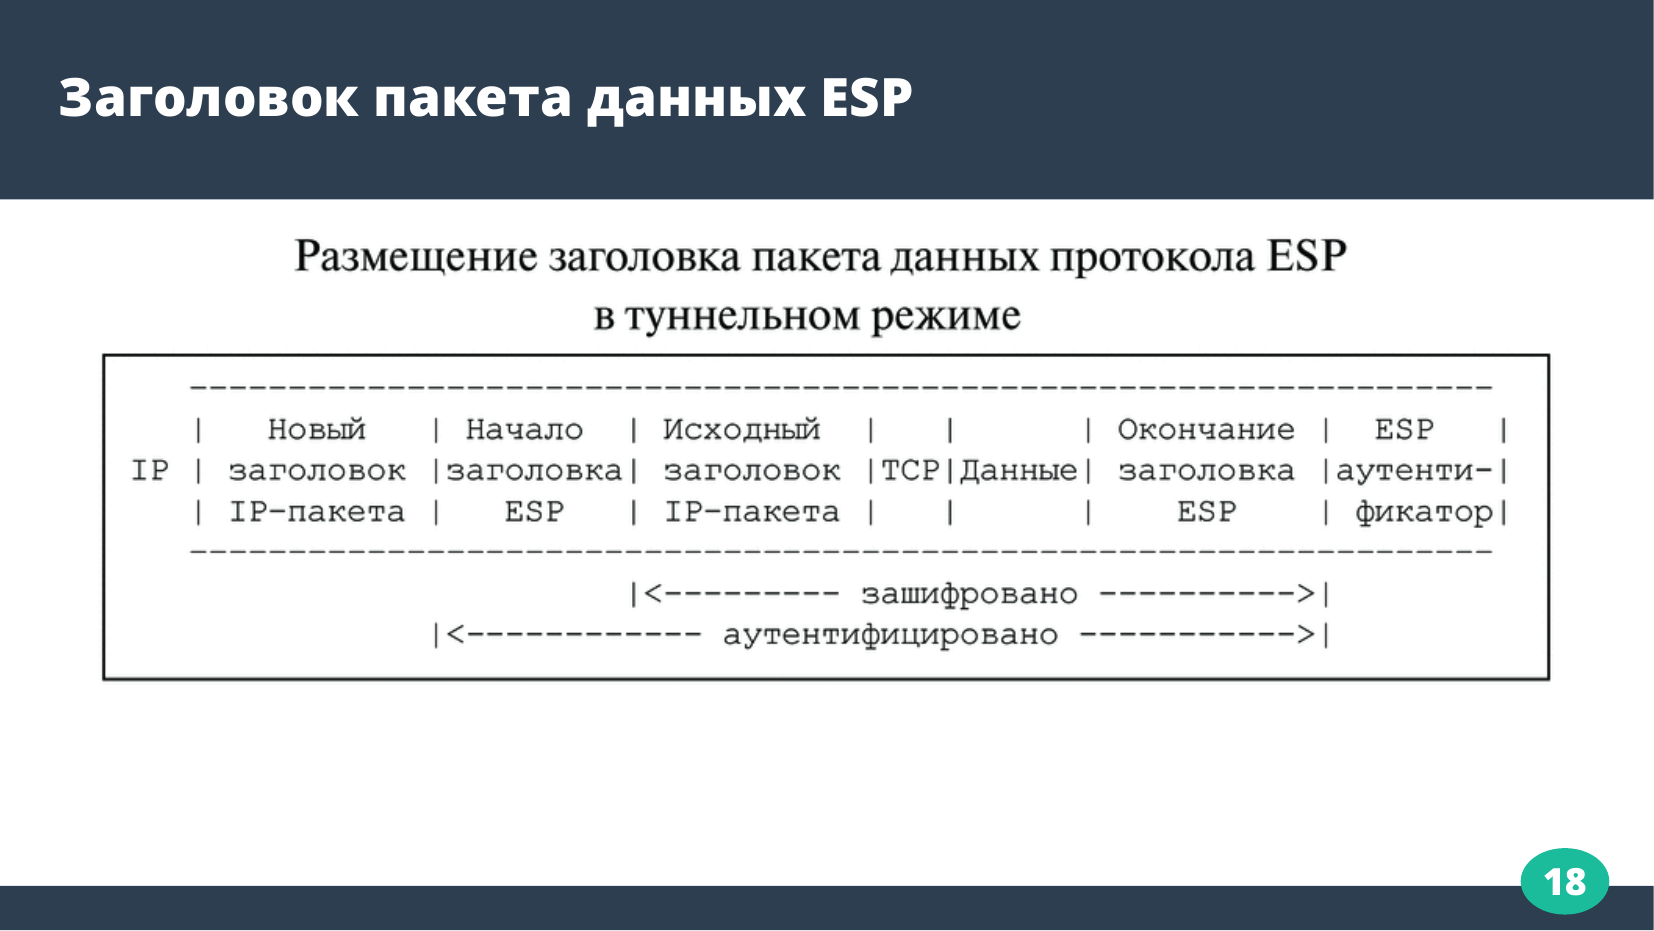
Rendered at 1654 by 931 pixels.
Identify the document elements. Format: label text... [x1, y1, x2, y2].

list [59, 243, 1595, 864]
title Заголовок пакета данных ESP [59, 37, 1595, 155]
picture [93, 230, 1560, 688]
